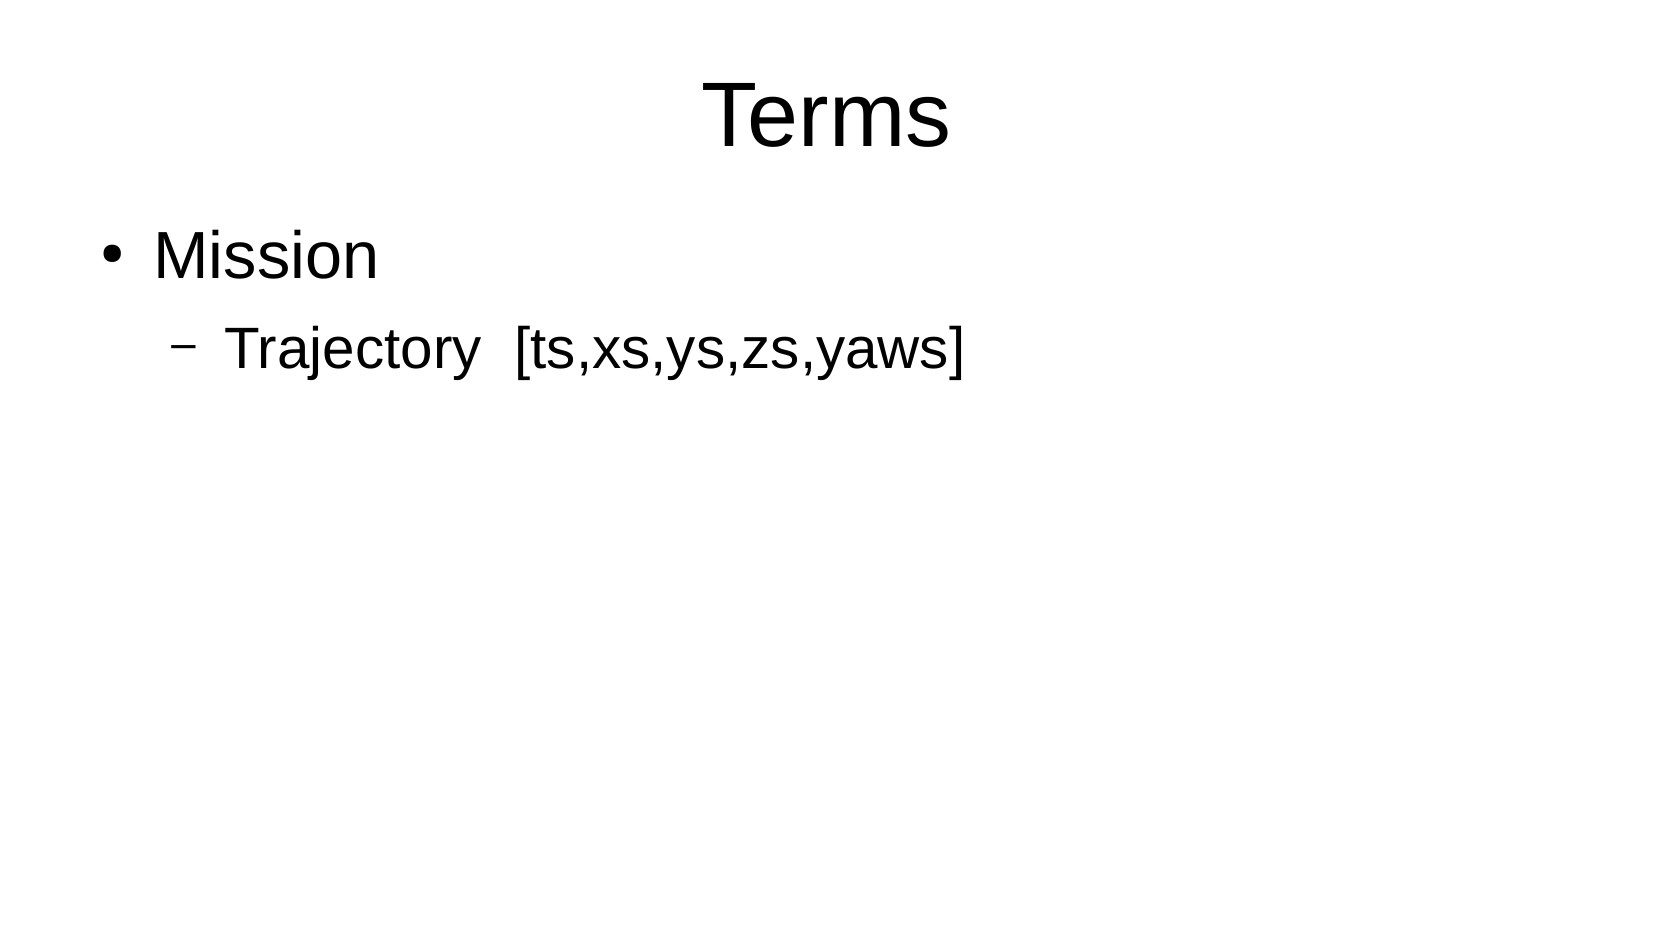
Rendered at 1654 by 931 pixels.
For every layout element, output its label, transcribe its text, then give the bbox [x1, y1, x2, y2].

list Mission Trajectory [ts,xs,ys,zs,yaws] [82, 217, 1571, 758]
title Terms [82, 37, 1571, 193]
